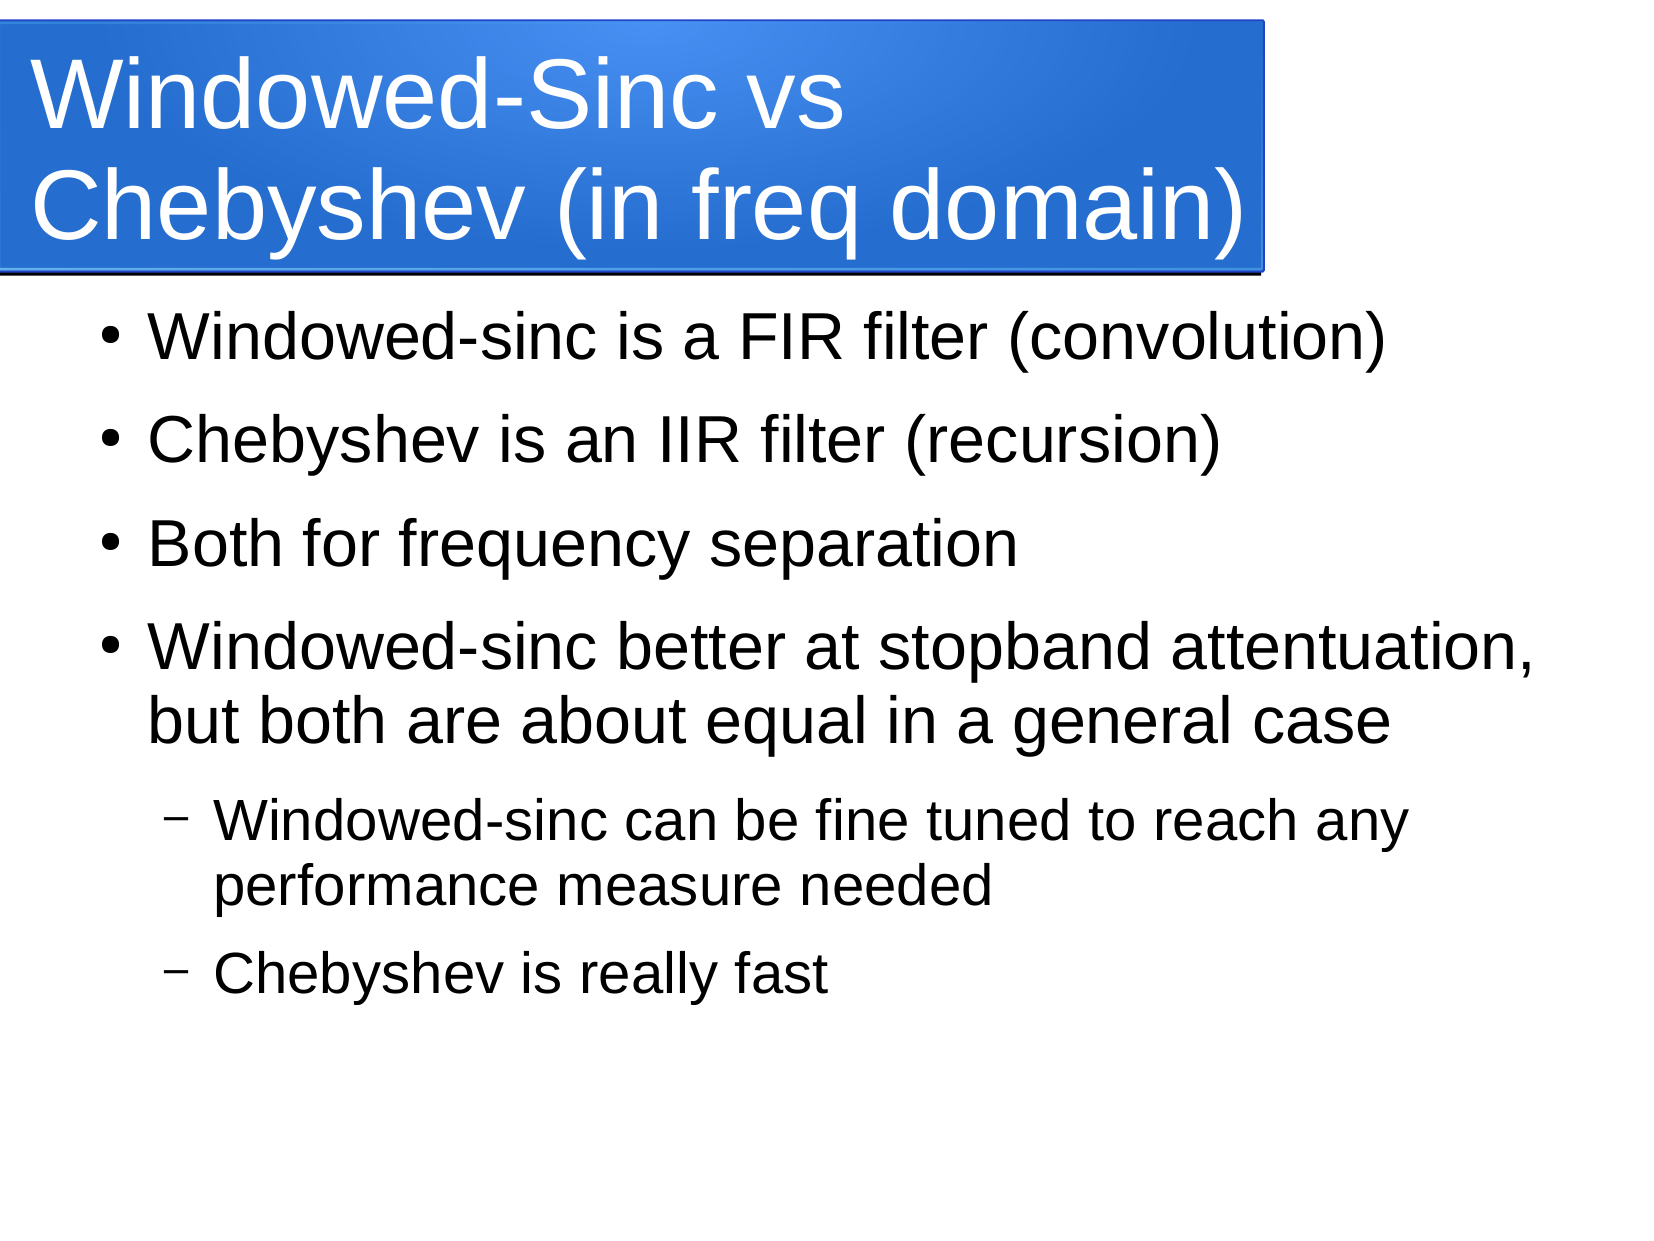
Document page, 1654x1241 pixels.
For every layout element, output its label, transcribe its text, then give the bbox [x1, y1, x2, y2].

title Windowed-Sinc vs Chebyshev (in freq domain) [30, 0, 1306, 316]
list Windowed-sinc is a FIR filter (convolution) Chebyshev is an IIR filter (recursion) Both for frequency separation Windowed-sinc better at stopband attentuation, but both are about equal in a general case Windowed-sinc can be fine tuned to reach any performance measure needed Chebyshev is really fast [82, 299, 1571, 1019]
